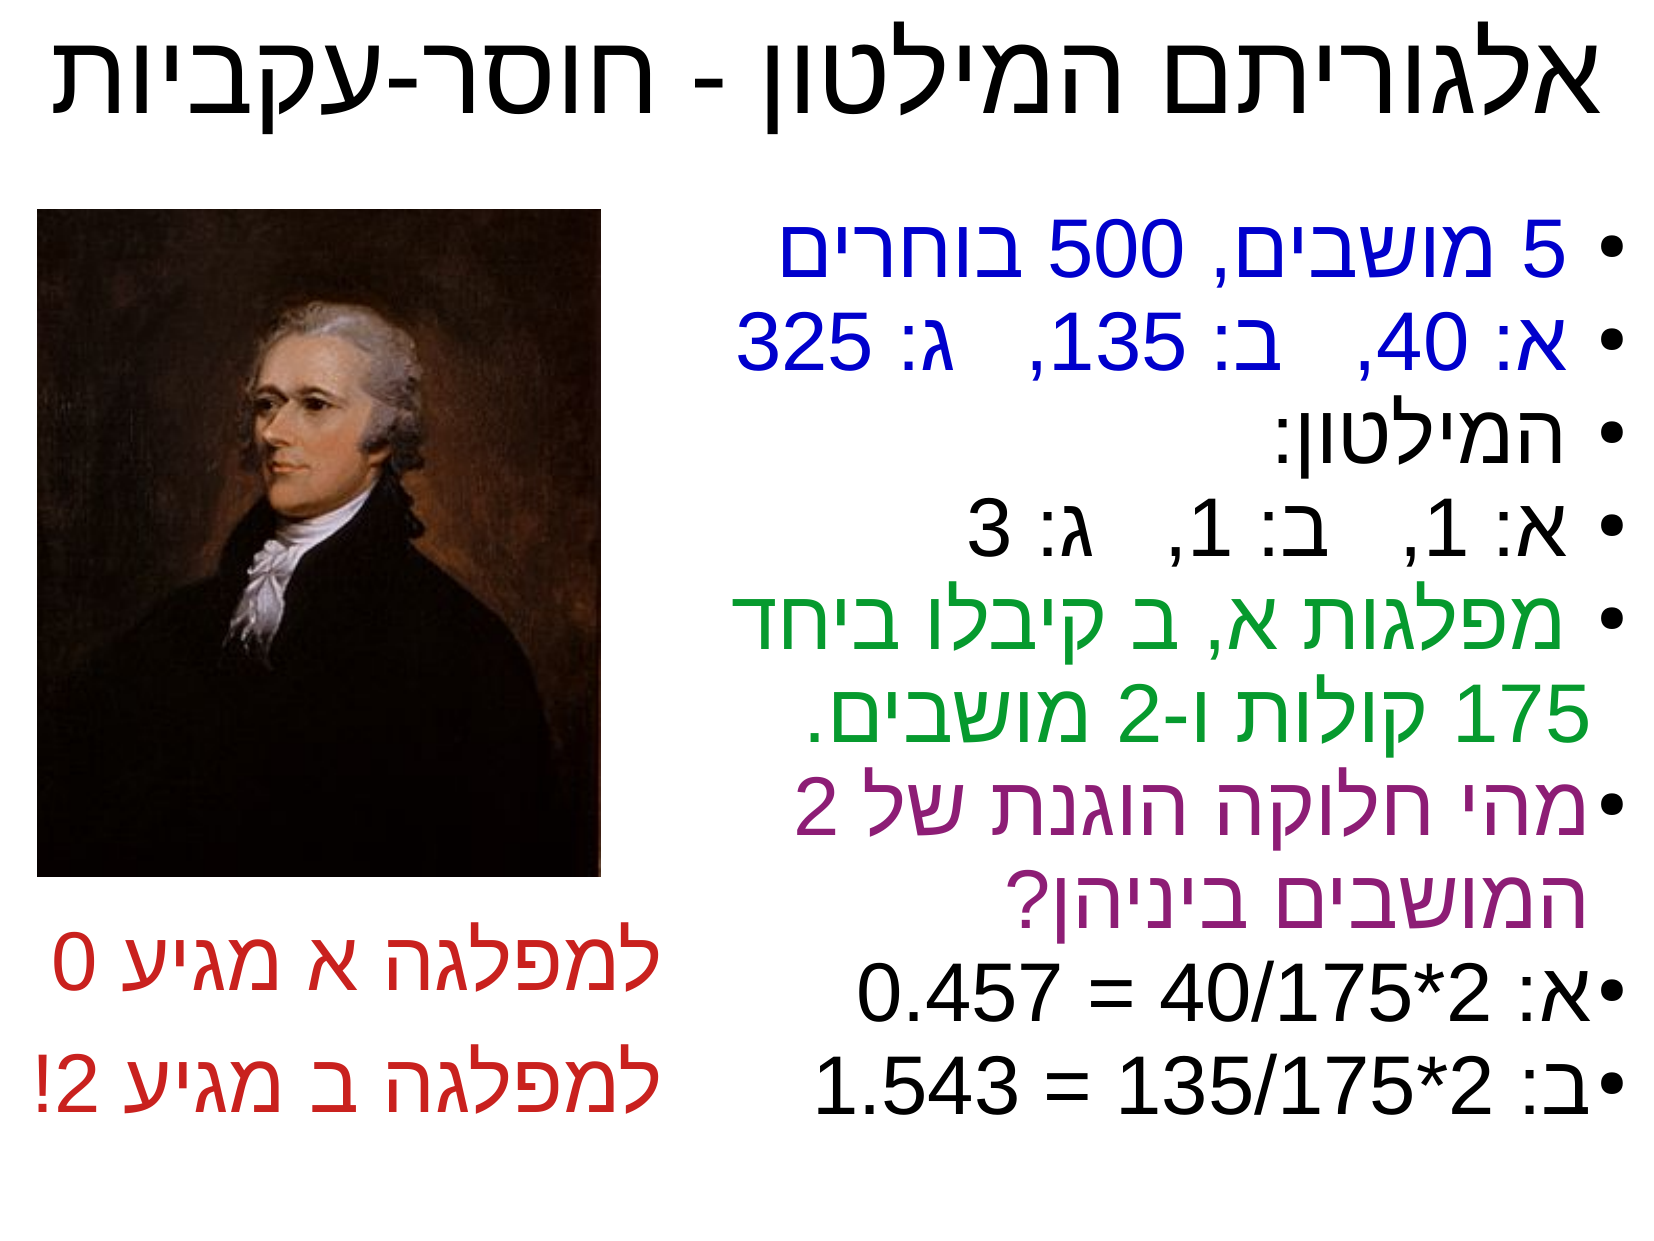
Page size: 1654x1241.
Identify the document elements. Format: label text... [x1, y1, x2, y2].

title אלגוריתם המילטון - חוסר-עקביות [0, 0, 1654, 151]
list למפלגה א מגיע 0 למפלגה ב מגיע 2! [15, 915, 664, 1171]
text_box 5 מושבים, 500 בוחרים א: 40, ב: 135, ג: 325 המילטון: א: 1, ב: 1, ג: 3 מפלגות א, ב קיבלו ביחד 175 קולות ו-2 מושבים. מהי חלוקה הוגנת של 2 המושבים ביניהן? א: 2*40/175 = 0.457 ב: 2*135/175 = 1.543 [663, 195, 1642, 1141]
picture [37, 209, 601, 877]
